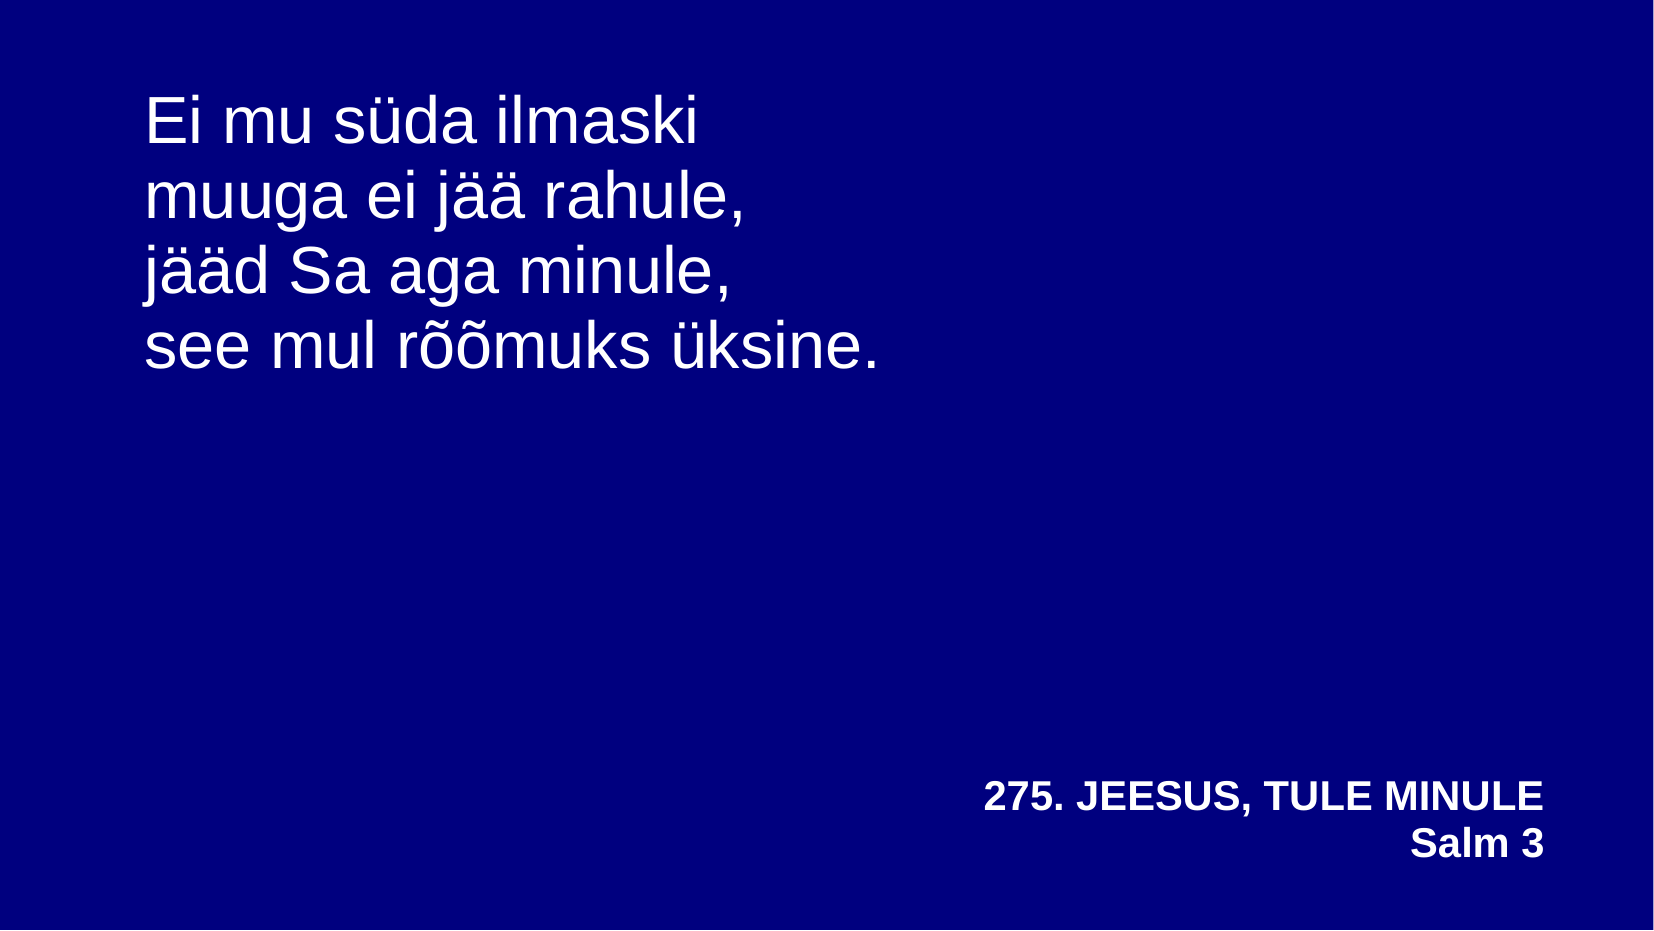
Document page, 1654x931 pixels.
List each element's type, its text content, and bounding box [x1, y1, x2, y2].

text_box 275. JEESUS, TULE MINULE Salm 3 [82, 765, 1560, 920]
text_box Ei mu süda ilmaski muuga ei jää rahule, jääd Sa aga minule, see mul rõõmuks üksine. [129, 76, 1530, 765]
